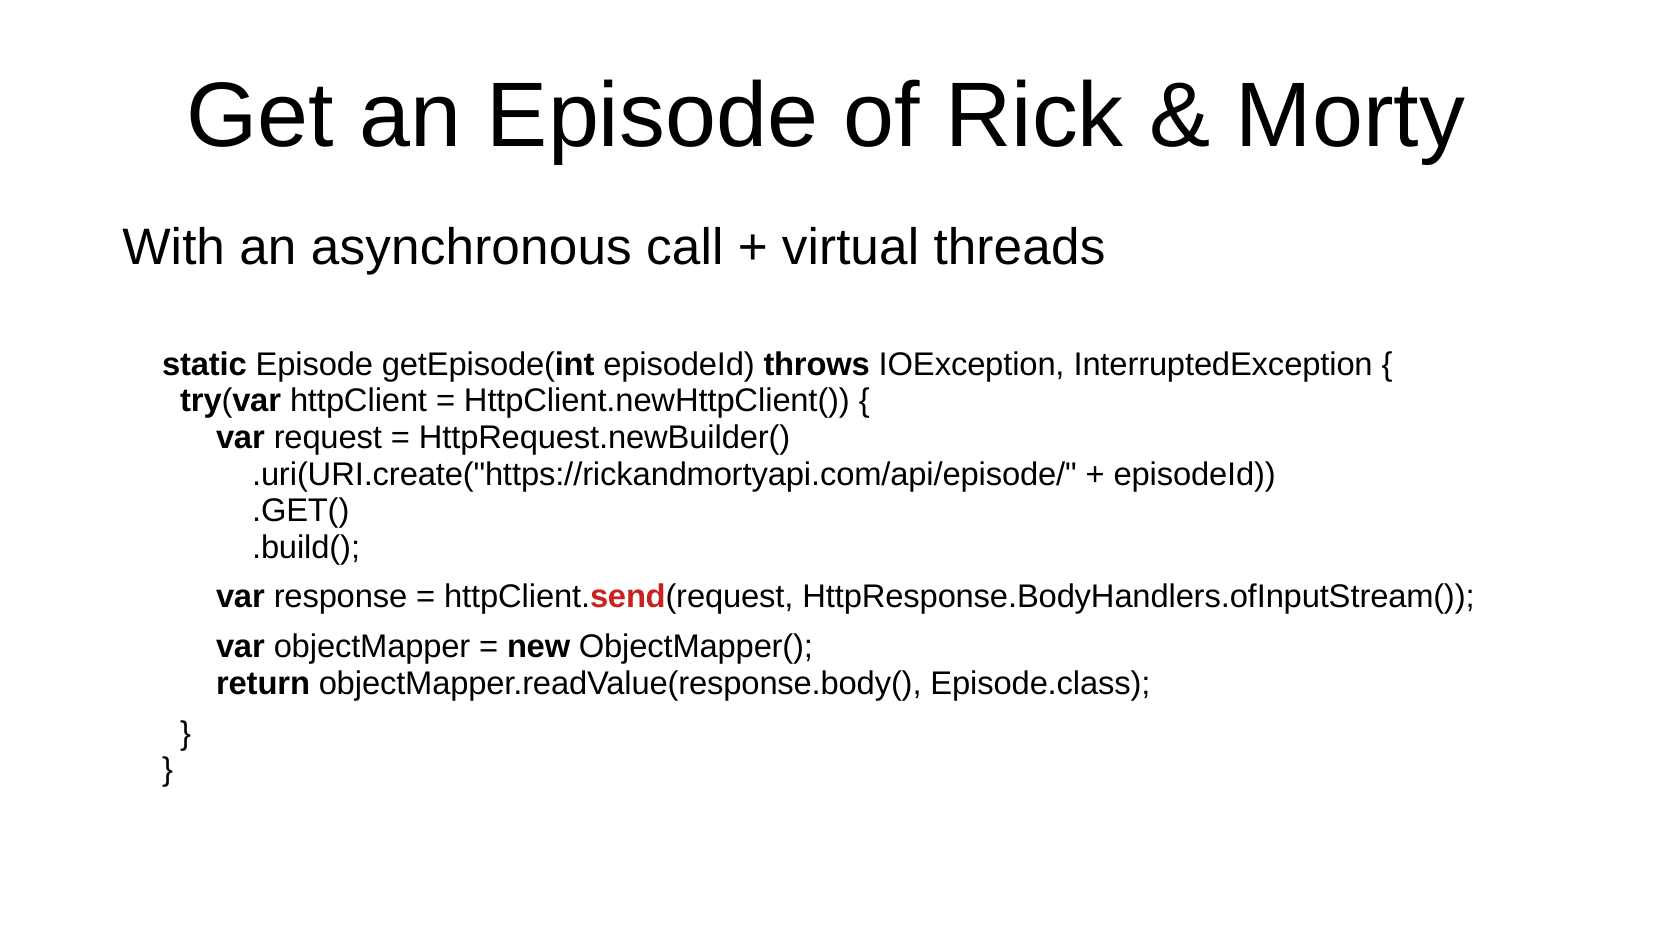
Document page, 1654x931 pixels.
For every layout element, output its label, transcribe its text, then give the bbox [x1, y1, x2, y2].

title Get an Episode of Rick & Morty [82, 37, 1571, 193]
list With an asynchronous call + virtual threads static Episode getEpisode(int episodeId) throws IOException, InterruptedException { try(var httpClient = HttpClient.newHttpClient()) { var request = HttpRequest.newBuilder() .uri(URI.create("https://rickandmortyapi.com/api/episode/" + episodeId)) .GET() .build(); var response = httpClient.send(request, HttpResponse.BodyHandlers.ofInputStream()); var objectMapper = new ObjectMapper(); return objectMapper.readValue(response.body(), Episode.class); } } [82, 217, 1571, 796]
